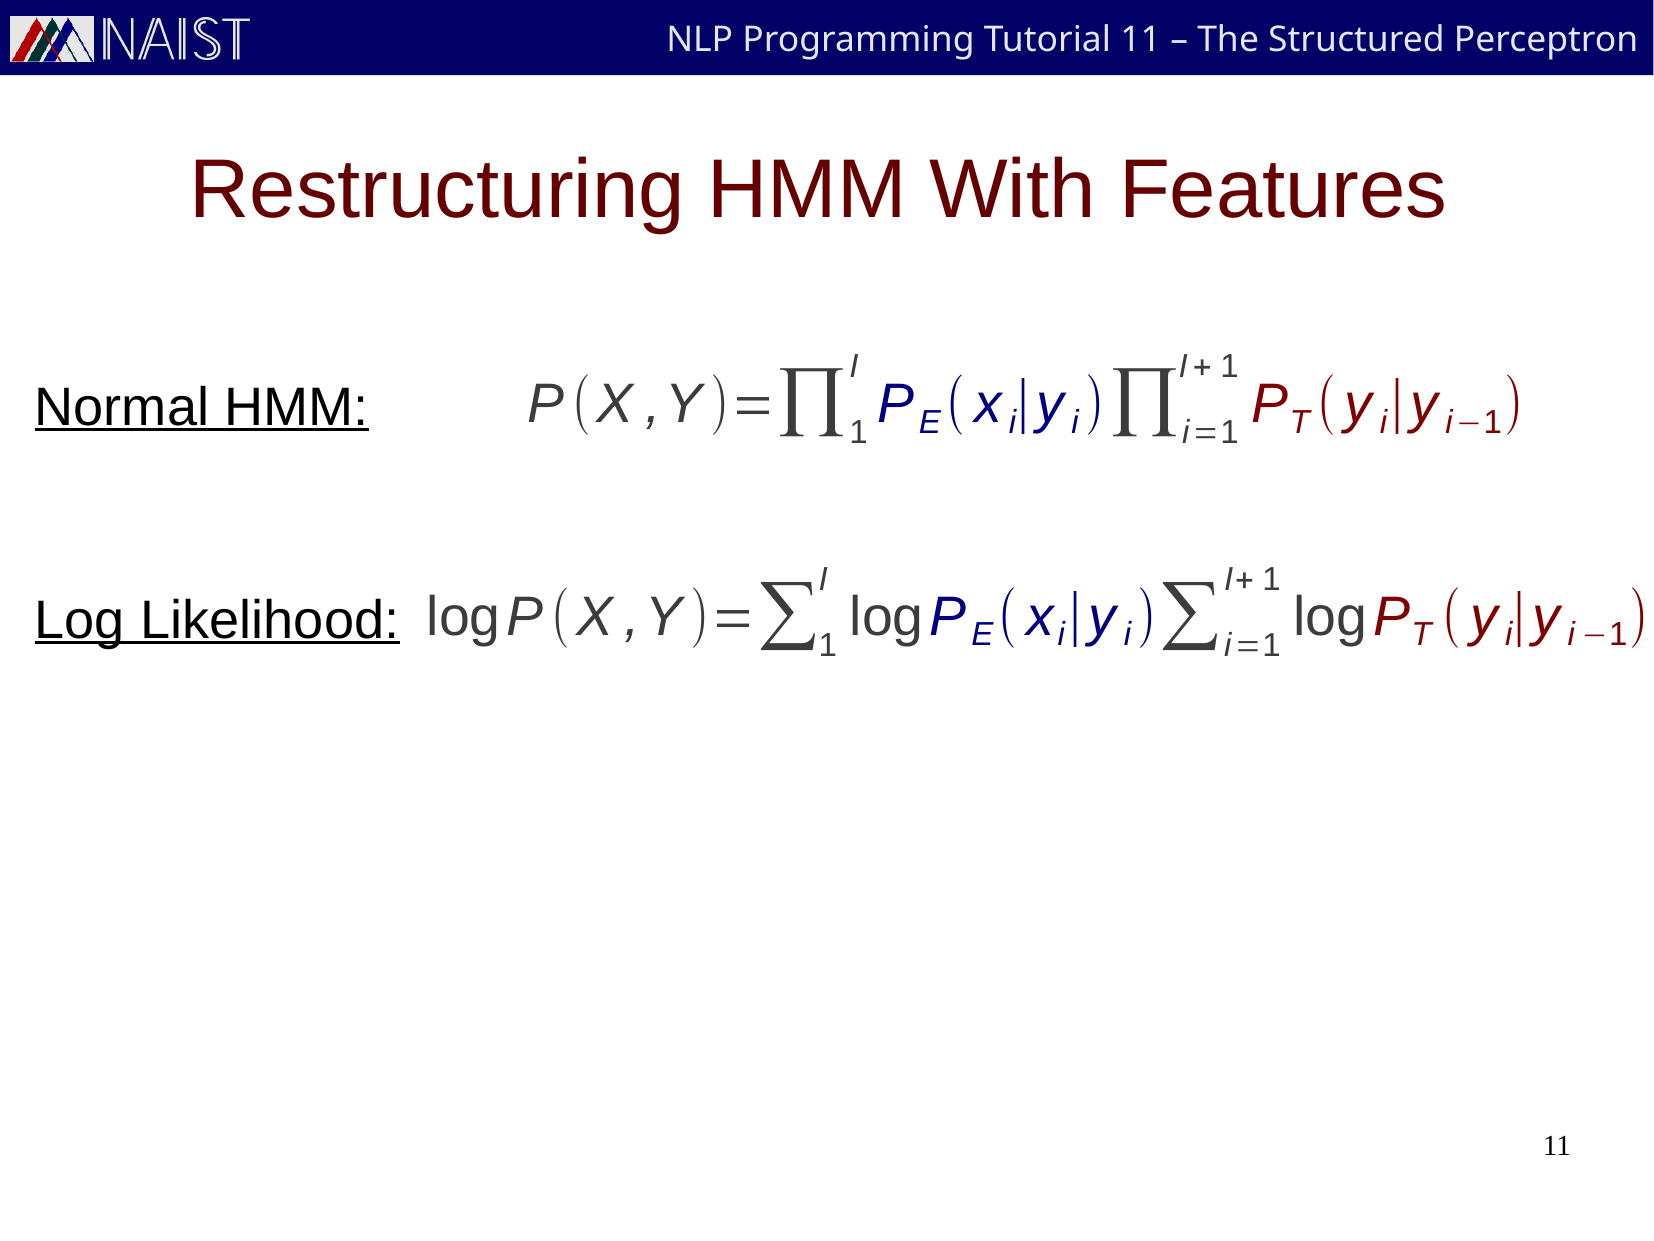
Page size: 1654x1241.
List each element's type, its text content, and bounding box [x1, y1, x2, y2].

text_box Normal HMM: [19, 369, 385, 445]
chart [513, 346, 1538, 452]
picture [102, 17, 251, 60]
text_box Log Likelihood: [19, 581, 415, 658]
picture [10, 16, 94, 62]
title Restructuring HMM With Features [75, 100, 1564, 277]
chart [412, 558, 1654, 665]
